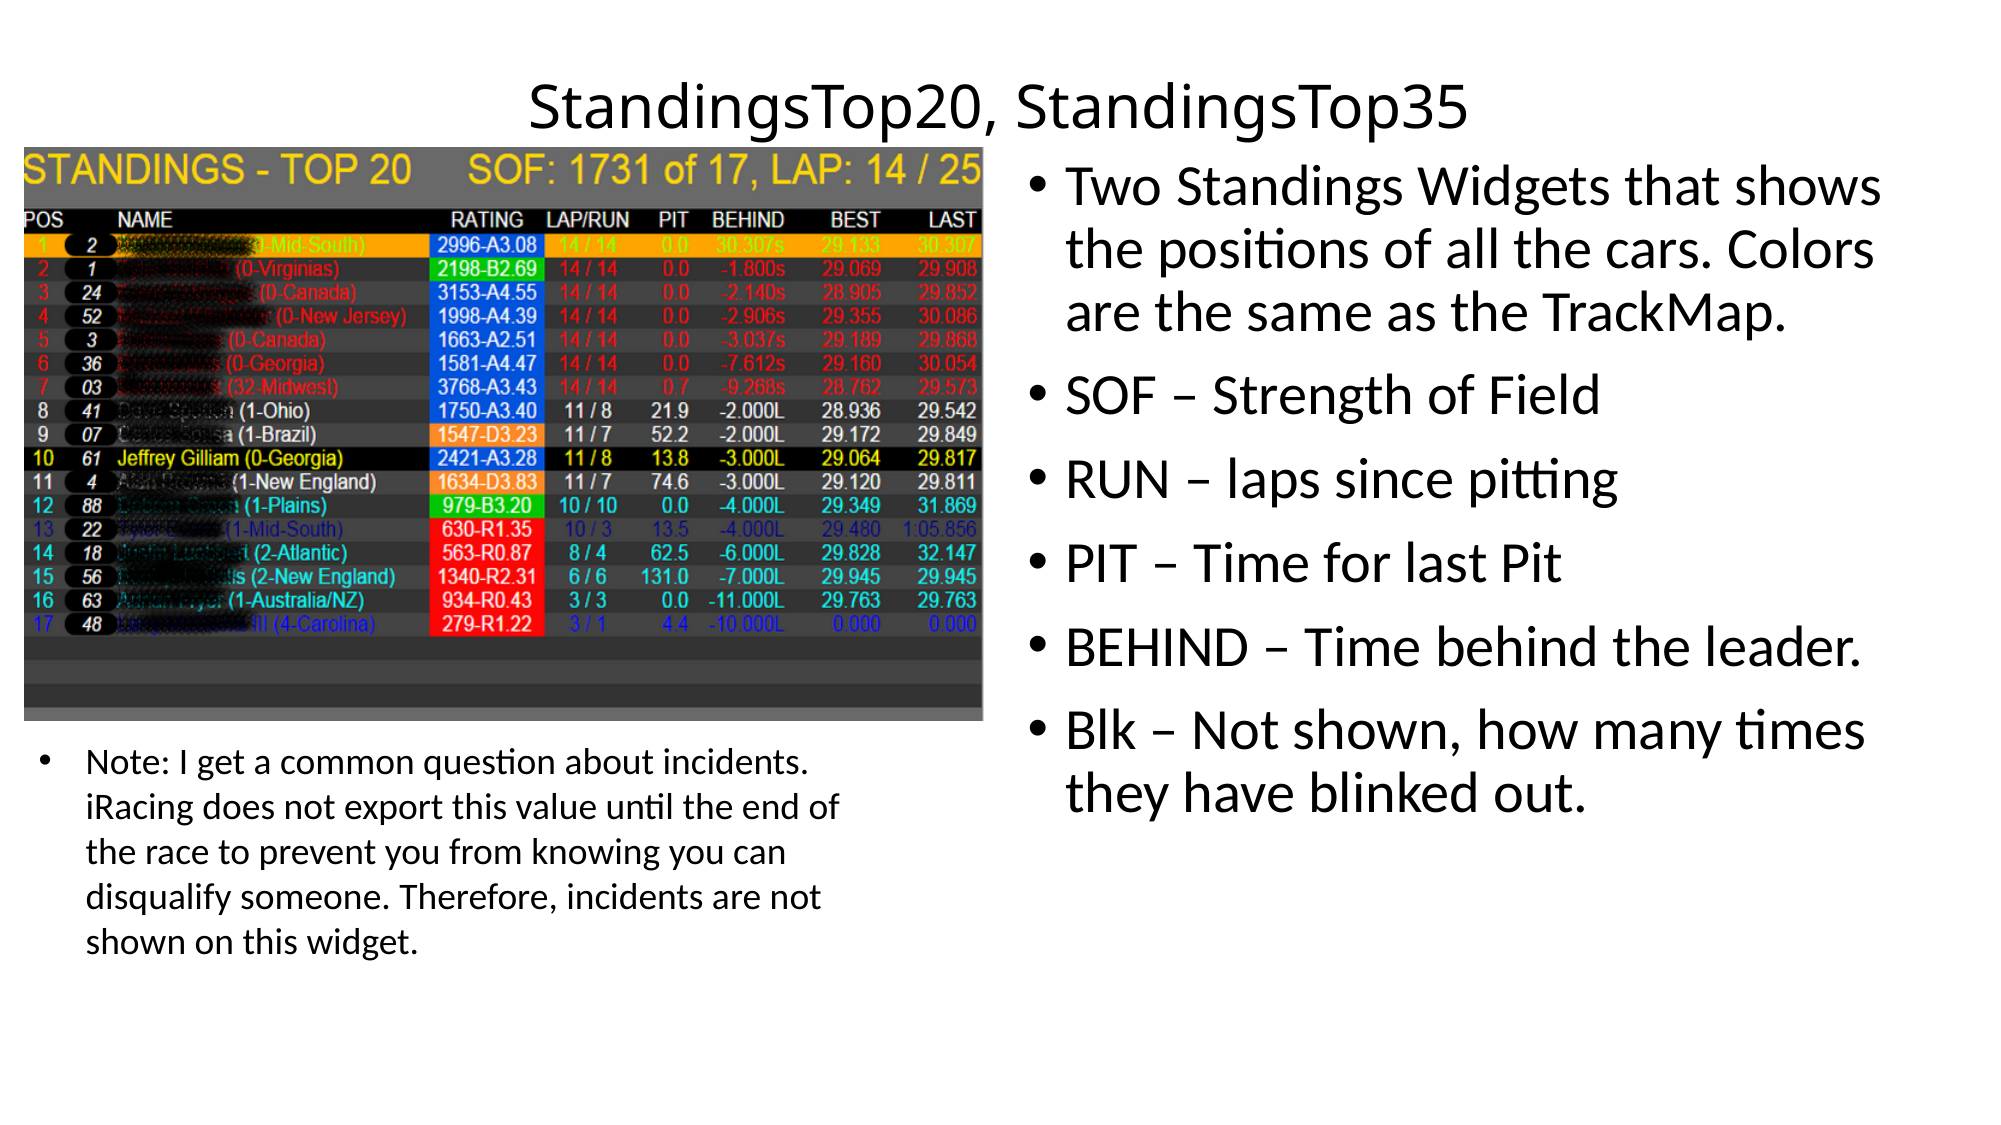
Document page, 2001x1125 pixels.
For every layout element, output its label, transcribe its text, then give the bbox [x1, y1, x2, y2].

text_box Note: I get a common question about incidents. iRacing does not export this value until the end of the race to prevent you from knowing you can disqualify someone. Therefore, incidents are not shown on this widget. [23, 729, 891, 970]
picture [24, 147, 984, 721]
list Two Standings Widgets that shows the positions of all the cars. Colors are the same as the TrackMap. SOF – Strength of Field RUN – laps since pitting PIT – Time for last Pit BEHIND – Time behind the leader. Blk – Not shown, how many times they have blinked out. [1012, 147, 1932, 1014]
title StandingsTop20, StandingsTop35 [137, 59, 1863, 148]
